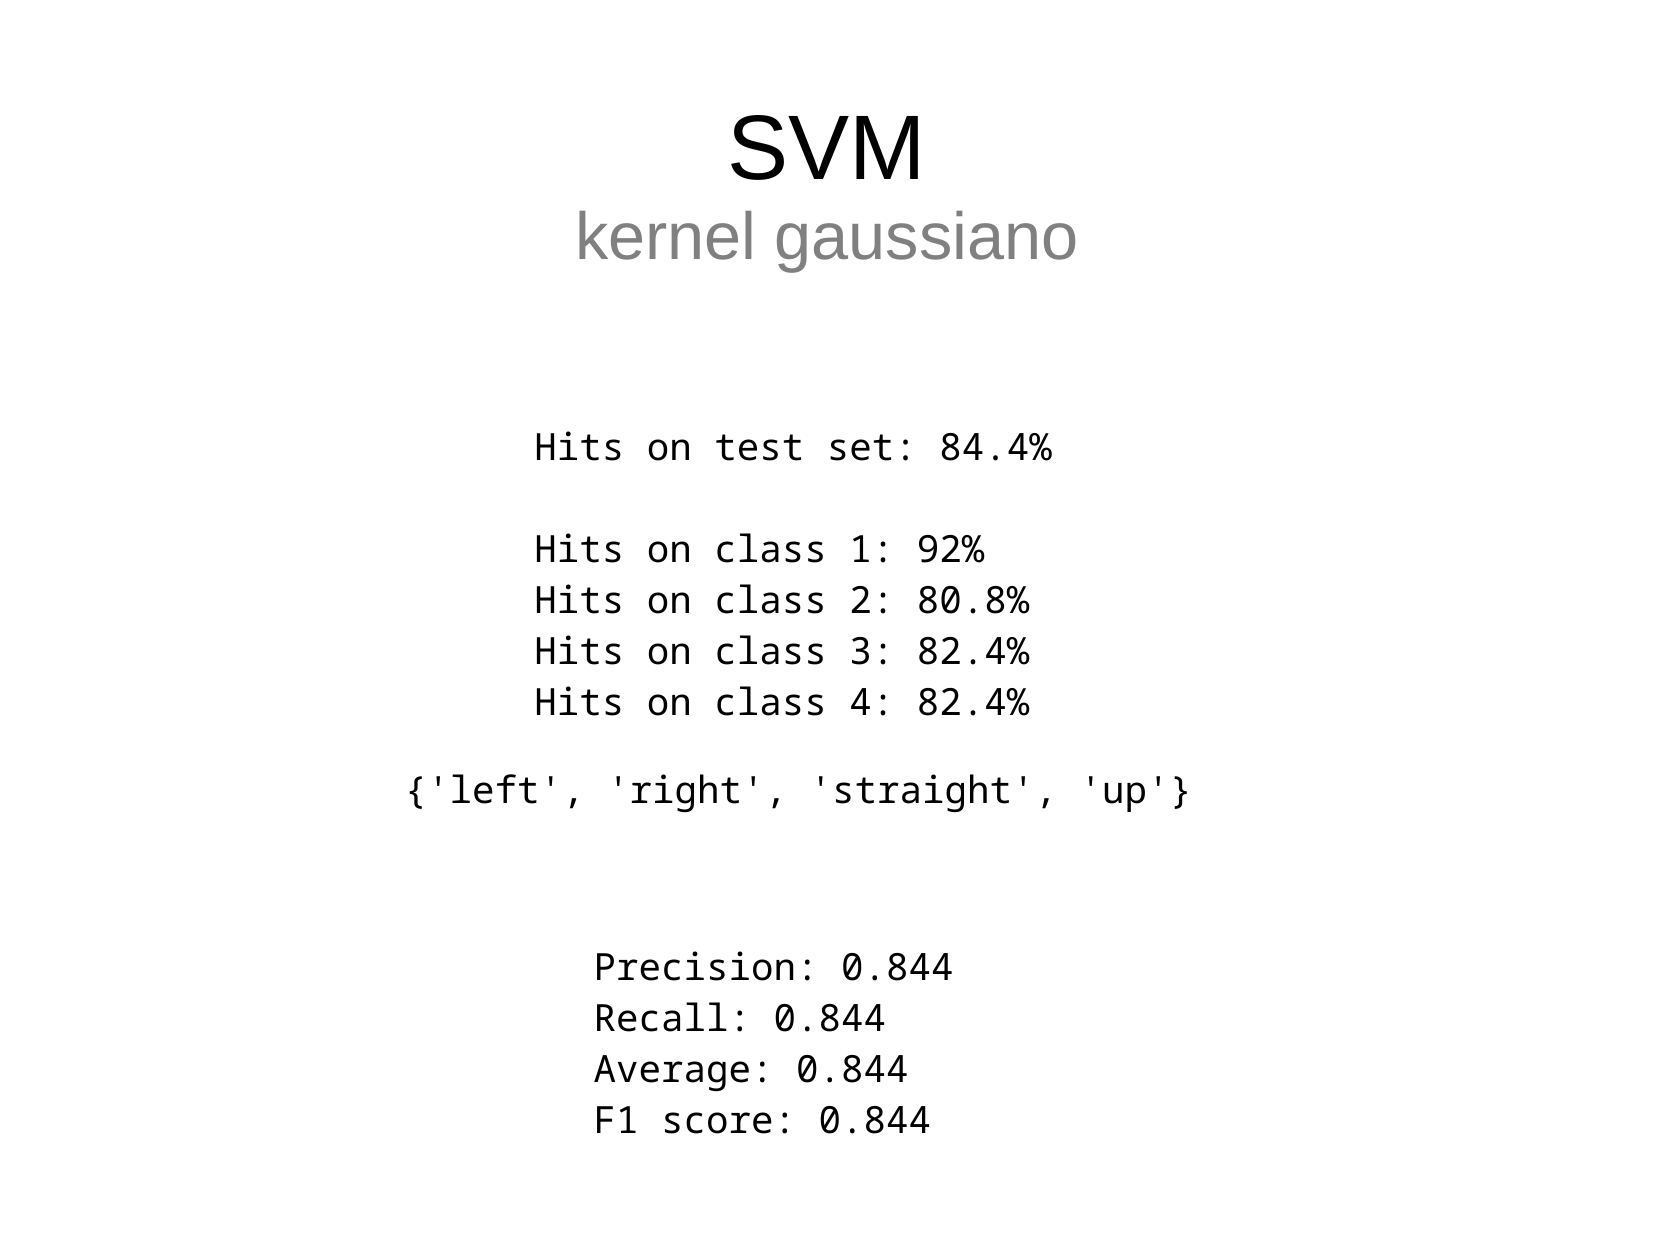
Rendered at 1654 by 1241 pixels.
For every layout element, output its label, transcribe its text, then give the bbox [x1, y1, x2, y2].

title SVM kernel gaussiano [82, 81, 1571, 289]
text_box Precision: 0.844 Recall: 0.844 Average: 0.844 F1 score: 0.844 [578, 933, 969, 1123]
text_box {'left', 'right', 'straight', 'up'} [389, 755, 1217, 815]
text_box Hits on test set: 84.4% Hits on class 1: 92% Hits on class 2: 80.8% Hits on class 3: 82.4% Hits on class 4: 82.4% [519, 413, 1123, 690]
